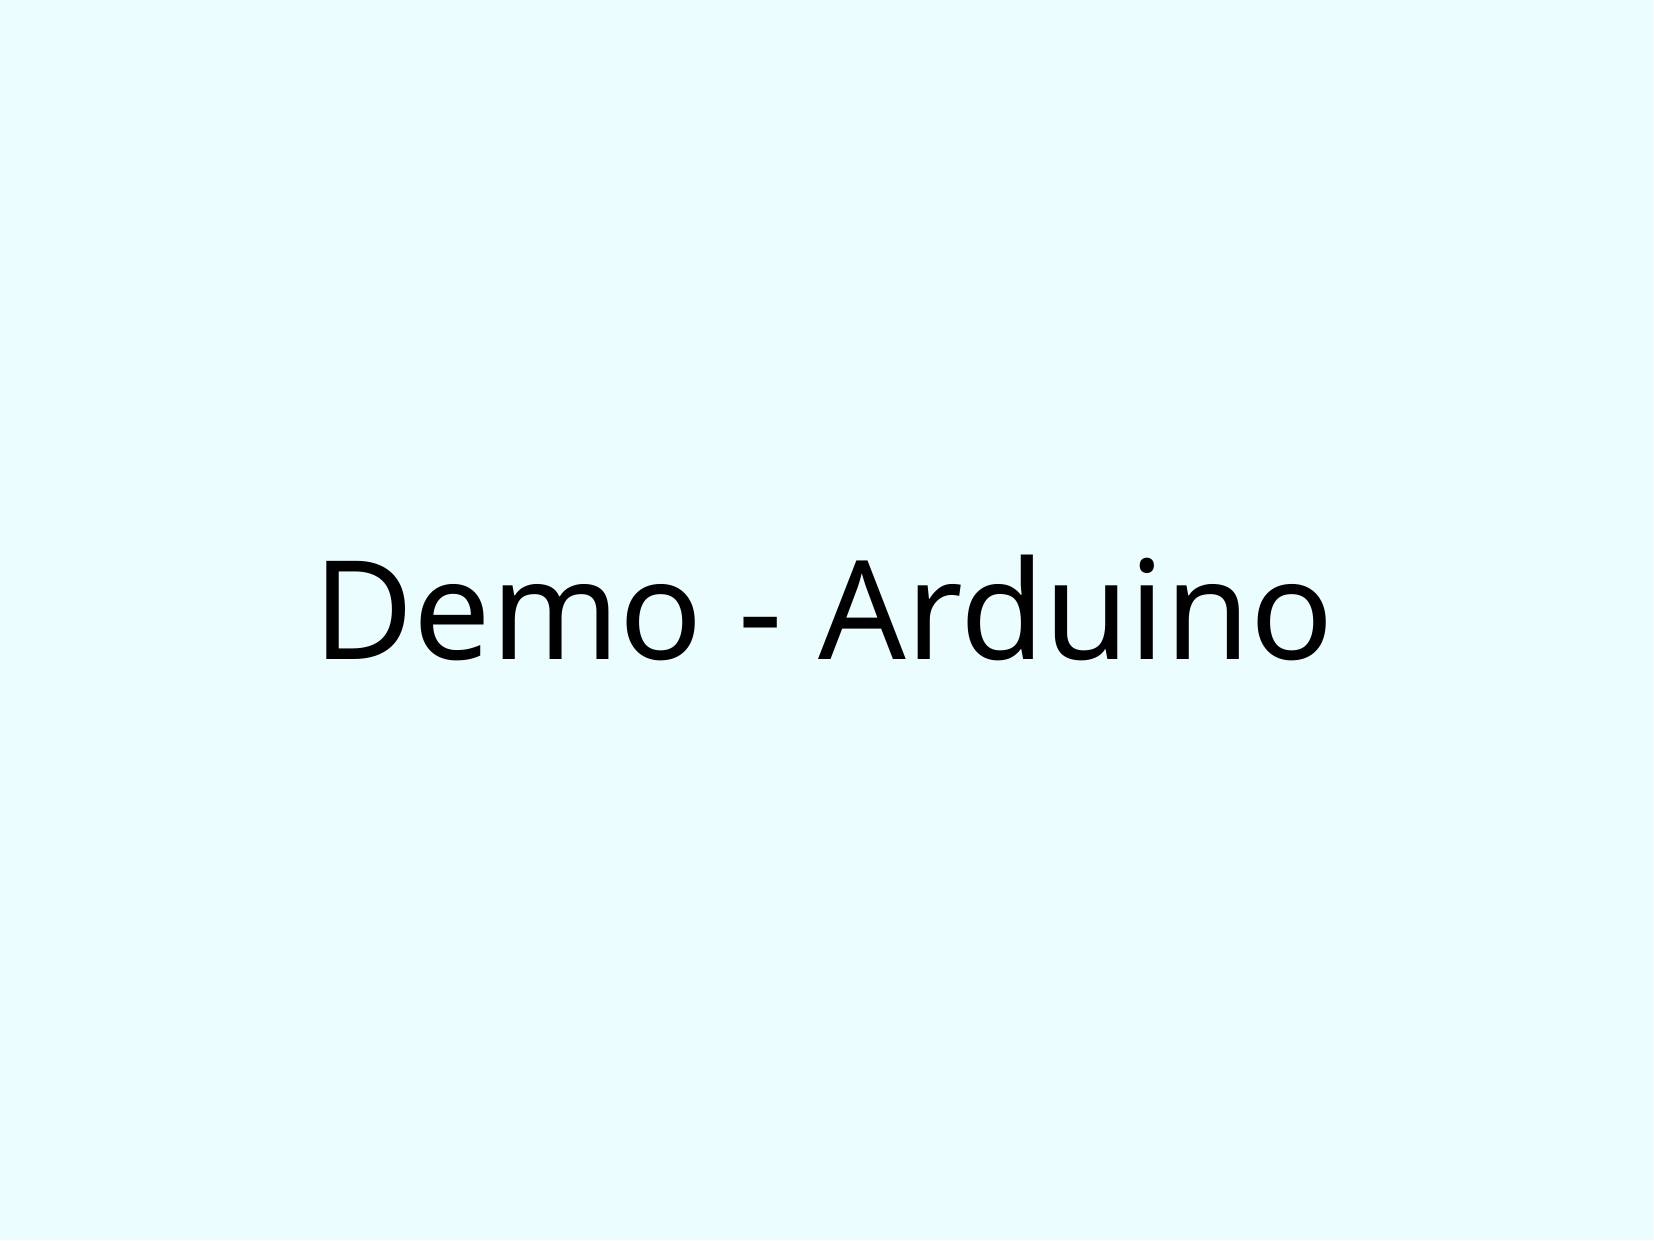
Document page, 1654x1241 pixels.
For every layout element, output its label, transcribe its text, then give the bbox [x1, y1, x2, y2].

text_box Demo - Arduino [79, 69, 1568, 1144]
